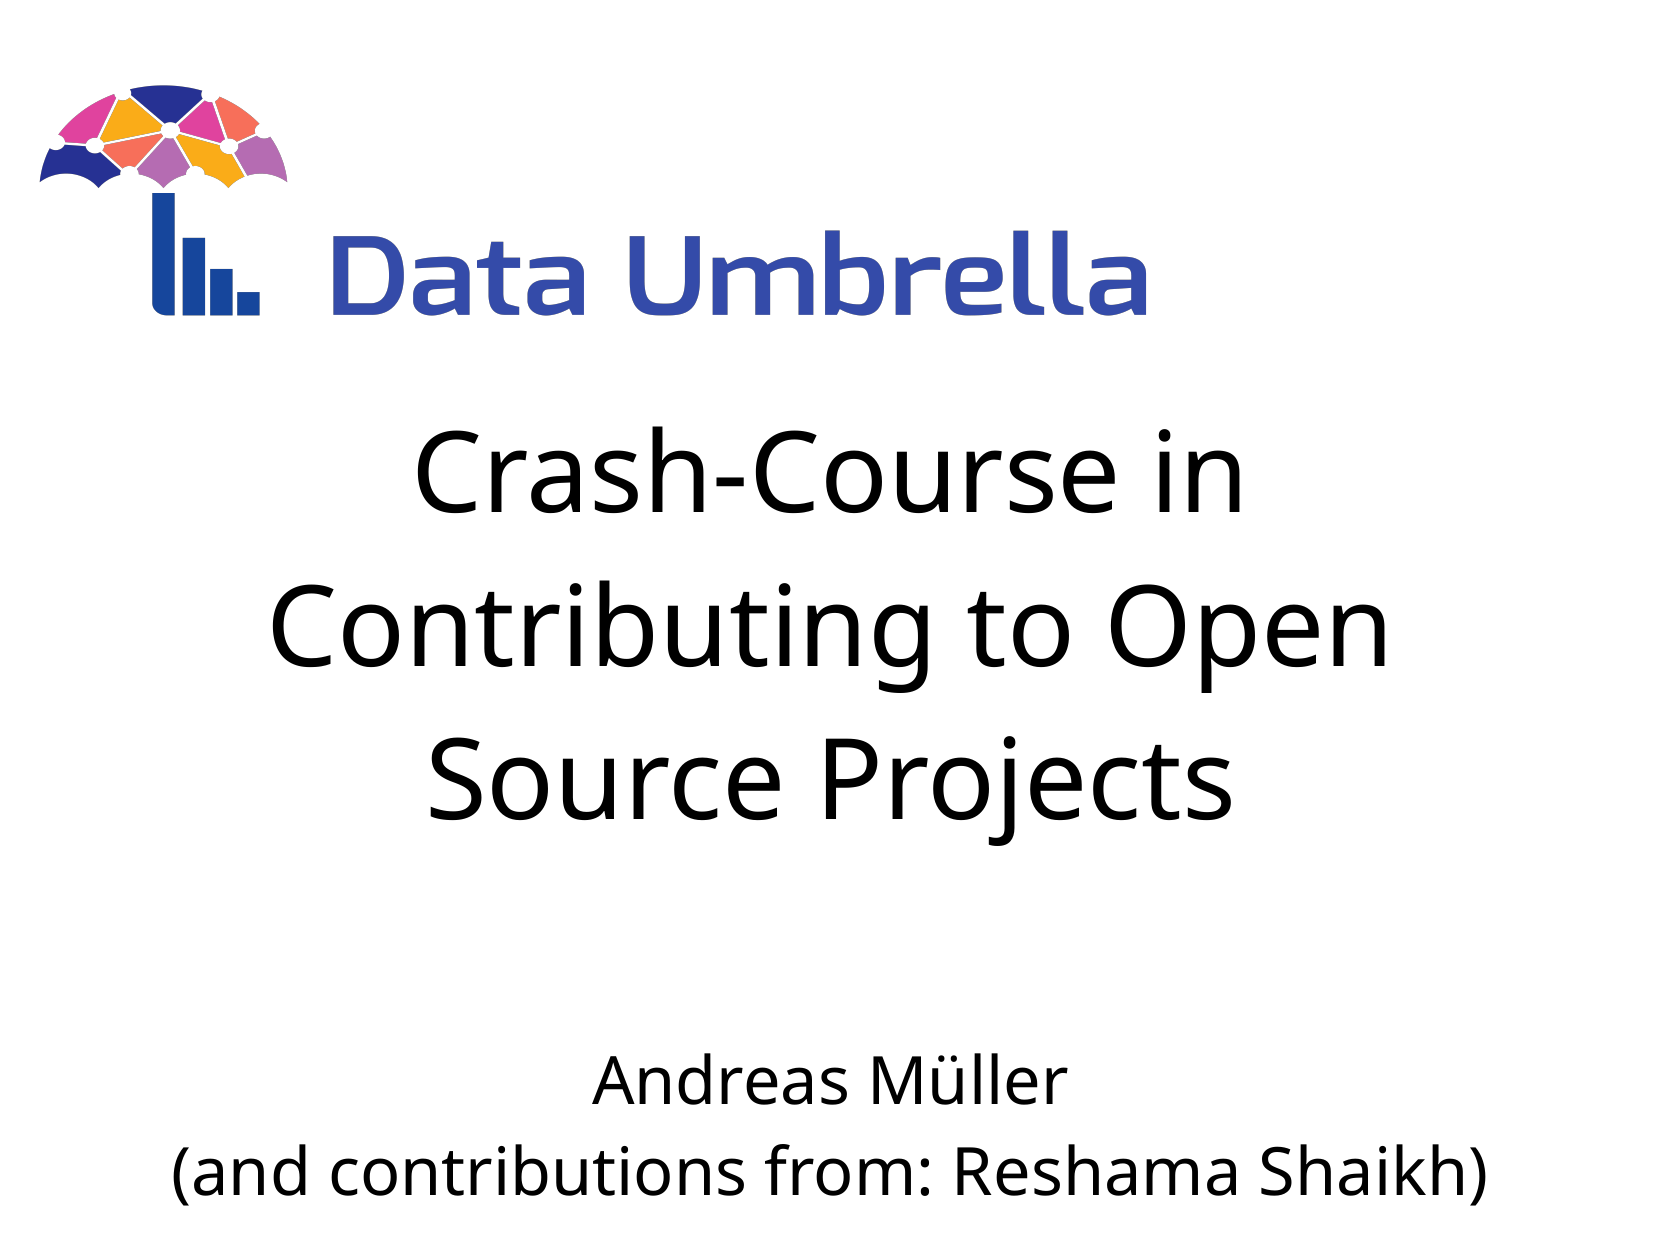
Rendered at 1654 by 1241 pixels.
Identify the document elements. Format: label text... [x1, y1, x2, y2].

text_box Crash-Course in Contributing to Open Source Projects Andreas Müller (and contributions from: Reshama Shaikh) [86, 131, 1575, 1114]
picture [0, 2, 1197, 413]
